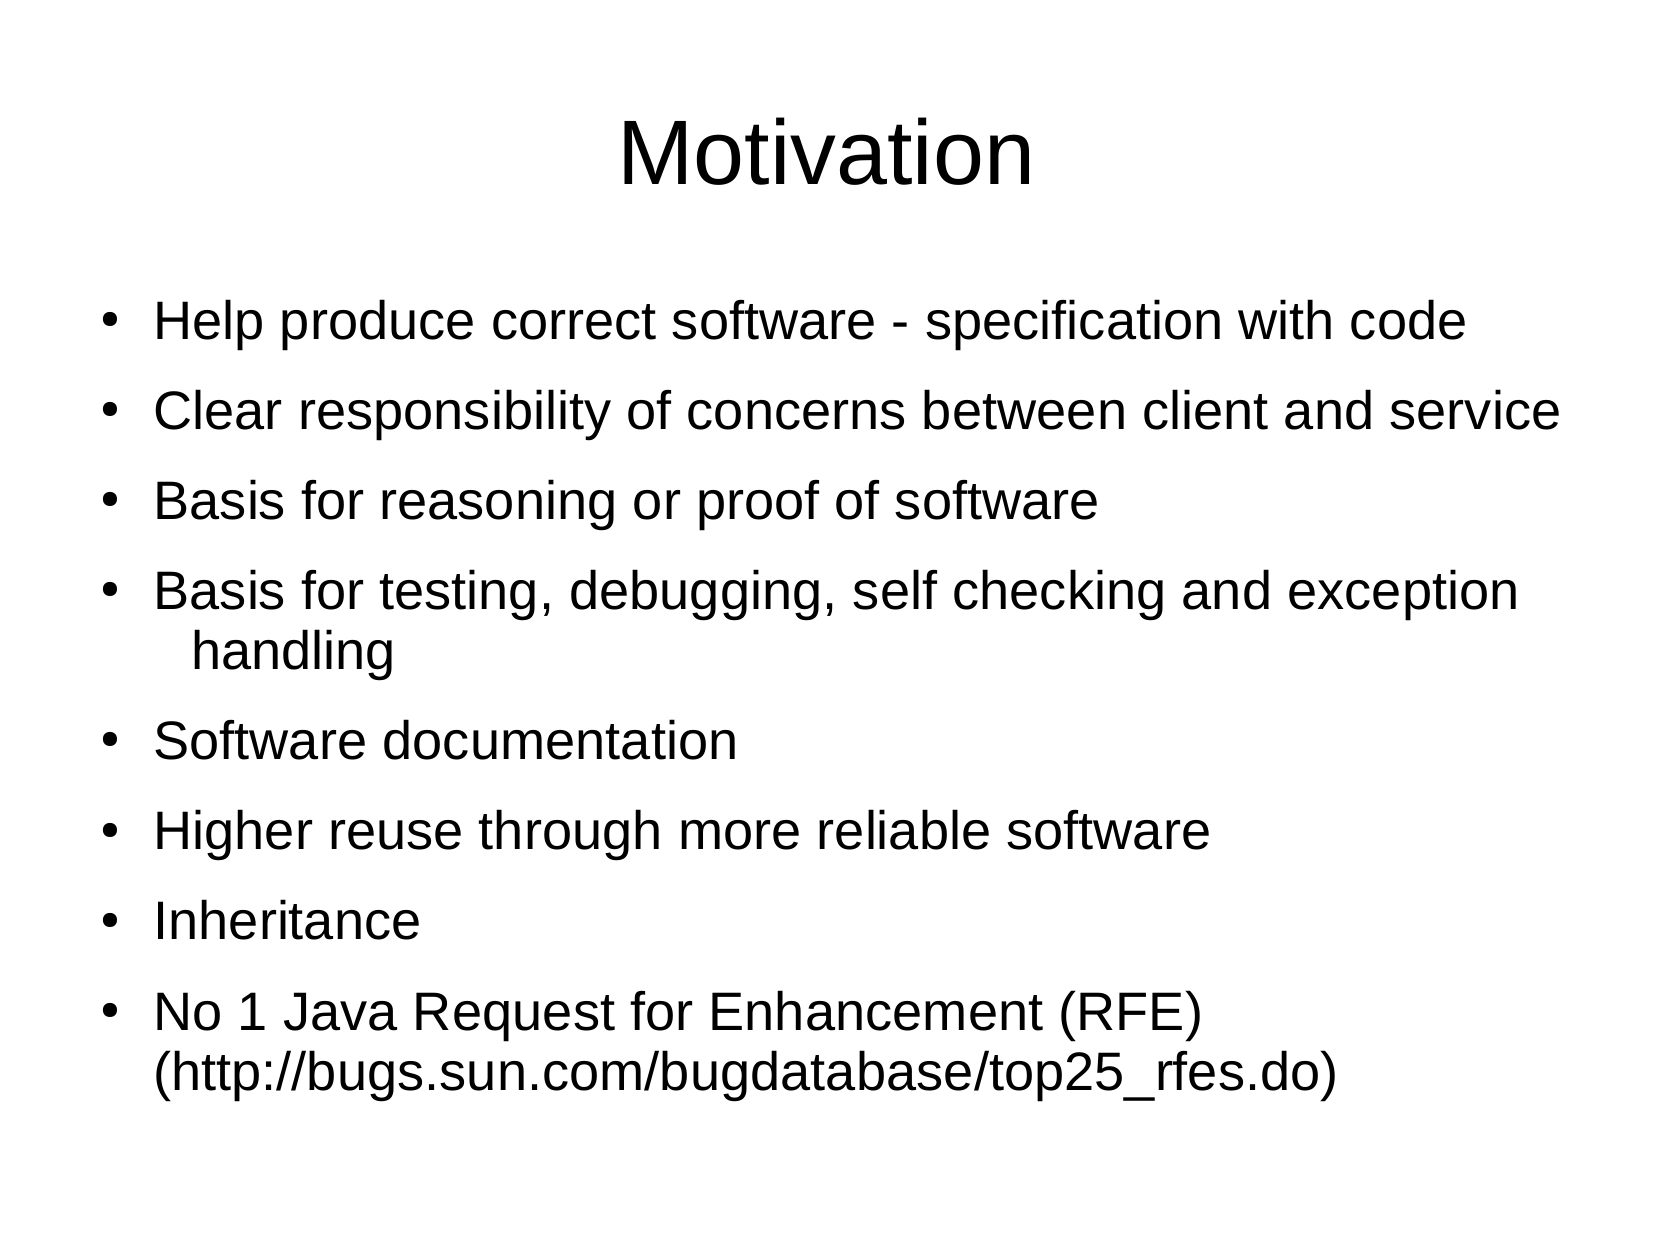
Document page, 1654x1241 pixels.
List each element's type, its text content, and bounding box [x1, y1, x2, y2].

list Help produce correct software - specification with code Clear responsibility of concerns between client and service Basis for reasoning or proof of software Basis for testing, debugging, self checking and exception handling Software documentation Higher reuse through more reliable software Inheritance No 1 Java Request for Enhancement (RFE) (http://bugs.sun.com/bugdatabase/top25_rfes.do) [82, 290, 1571, 1207]
title Motivation [82, 56, 1571, 250]
